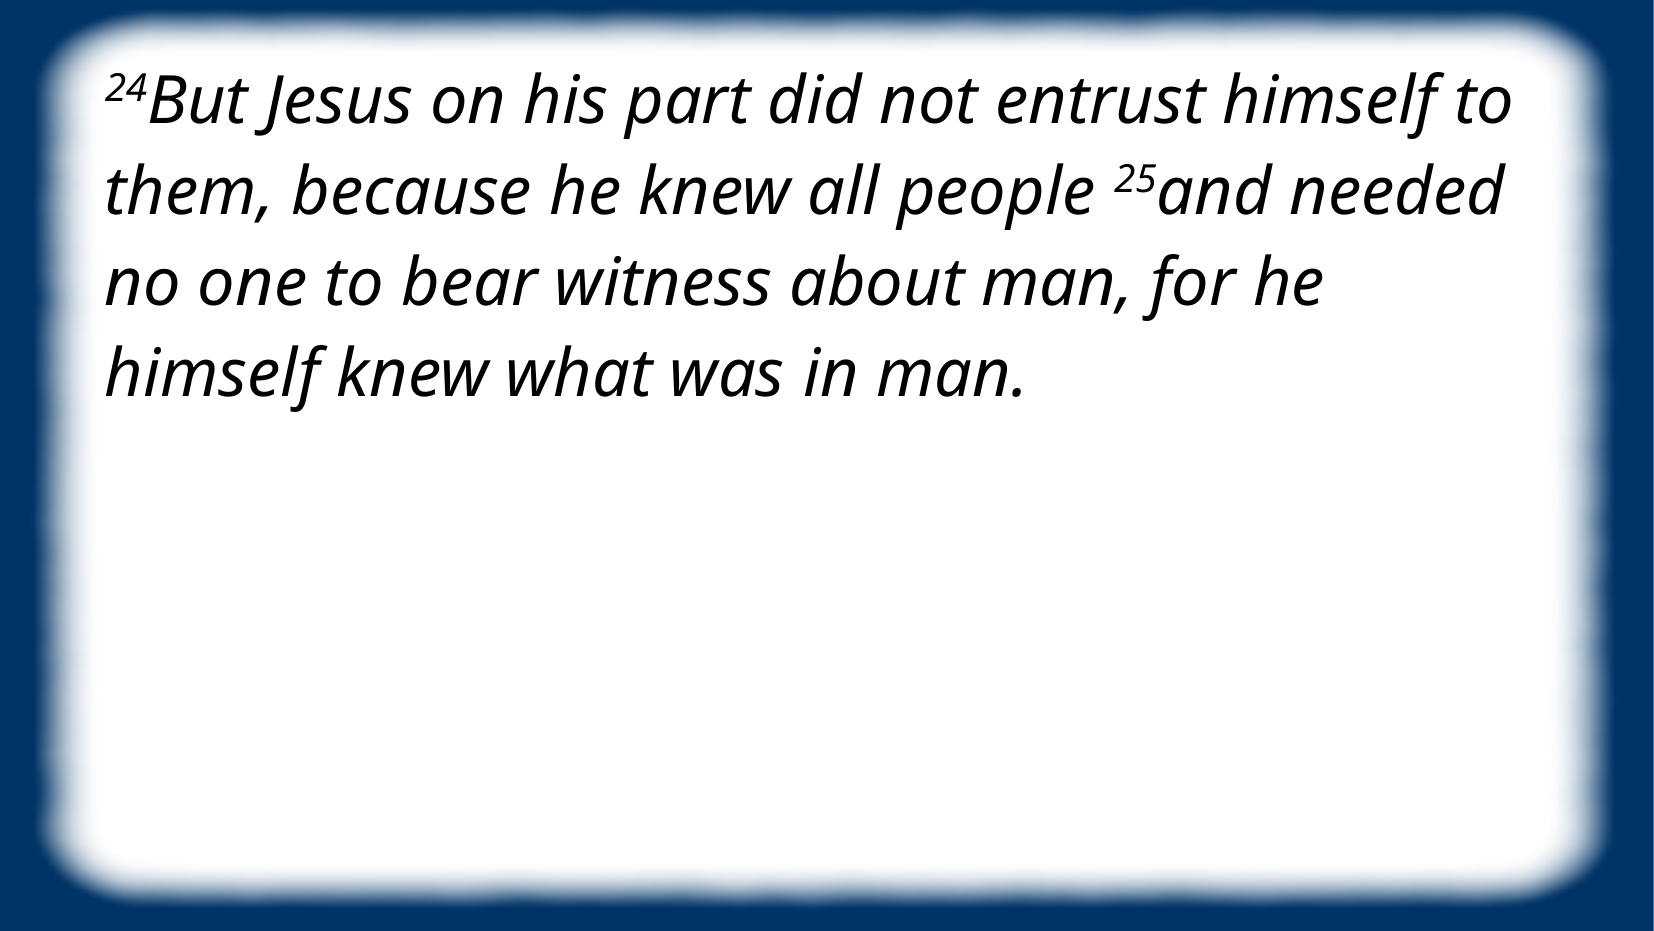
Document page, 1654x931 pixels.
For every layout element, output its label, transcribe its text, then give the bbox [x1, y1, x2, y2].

picture [0, 0, 1654, 931]
text_box 24But Jesus on his part did not entrust himself to them, because he knew all people 25and needed no one to bear witness about man, for he himself knew what was in man. [90, 45, 1561, 451]
